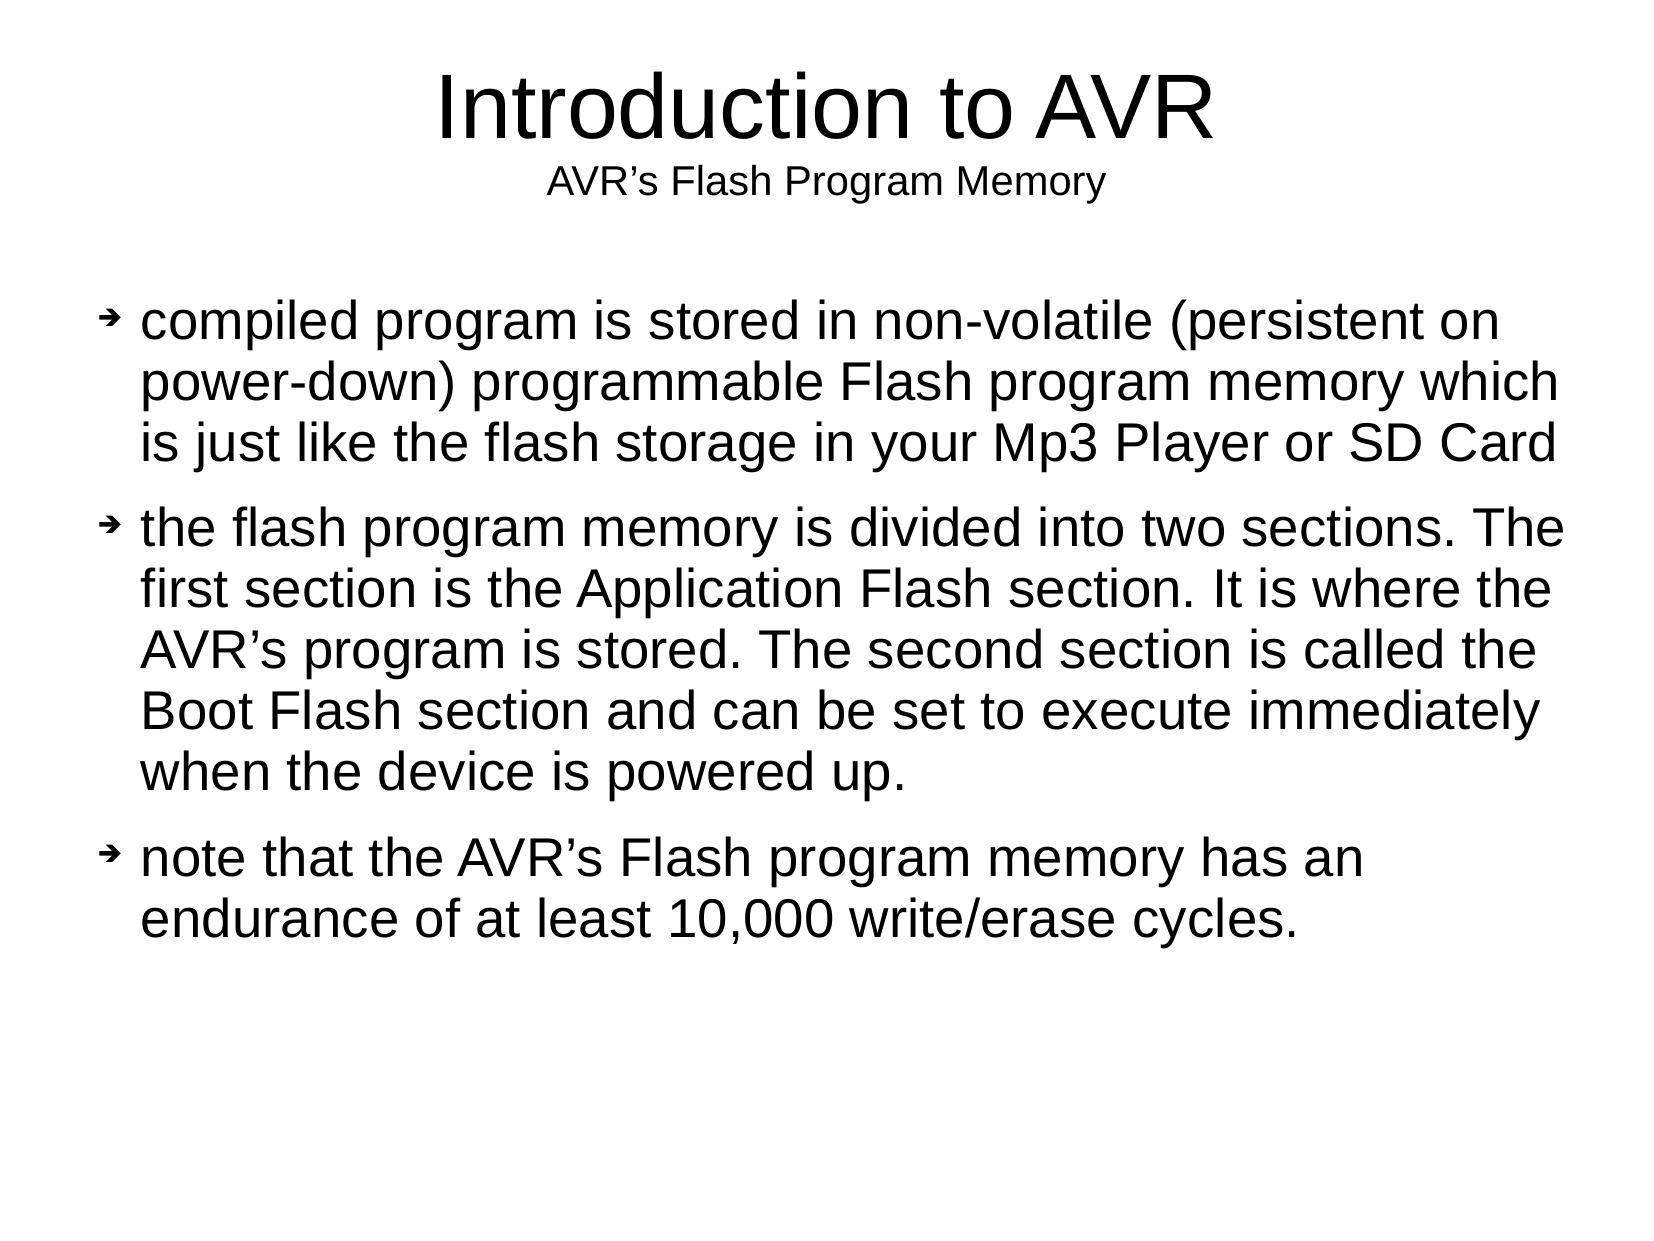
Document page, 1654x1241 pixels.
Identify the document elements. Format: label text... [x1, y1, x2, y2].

title Introduction to AVR AVR’s Flash Program Memory [82, 49, 1571, 257]
list compiled program is stored in non-volatile (persistent on power-down) programmable Flash program memory which is just like the flash storage in your Mp3 Player or SD Card the flash program memory is divided into two sections. The first section is the Application Flash section. It is where the AVR’s program is stored. The second section is called the Boot Flash section and can be set to execute immediately when the device is powered up. note that the AVR’s Flash program memory has an endurance of at least 10,000 write/erase cycles. [82, 290, 1571, 1010]
